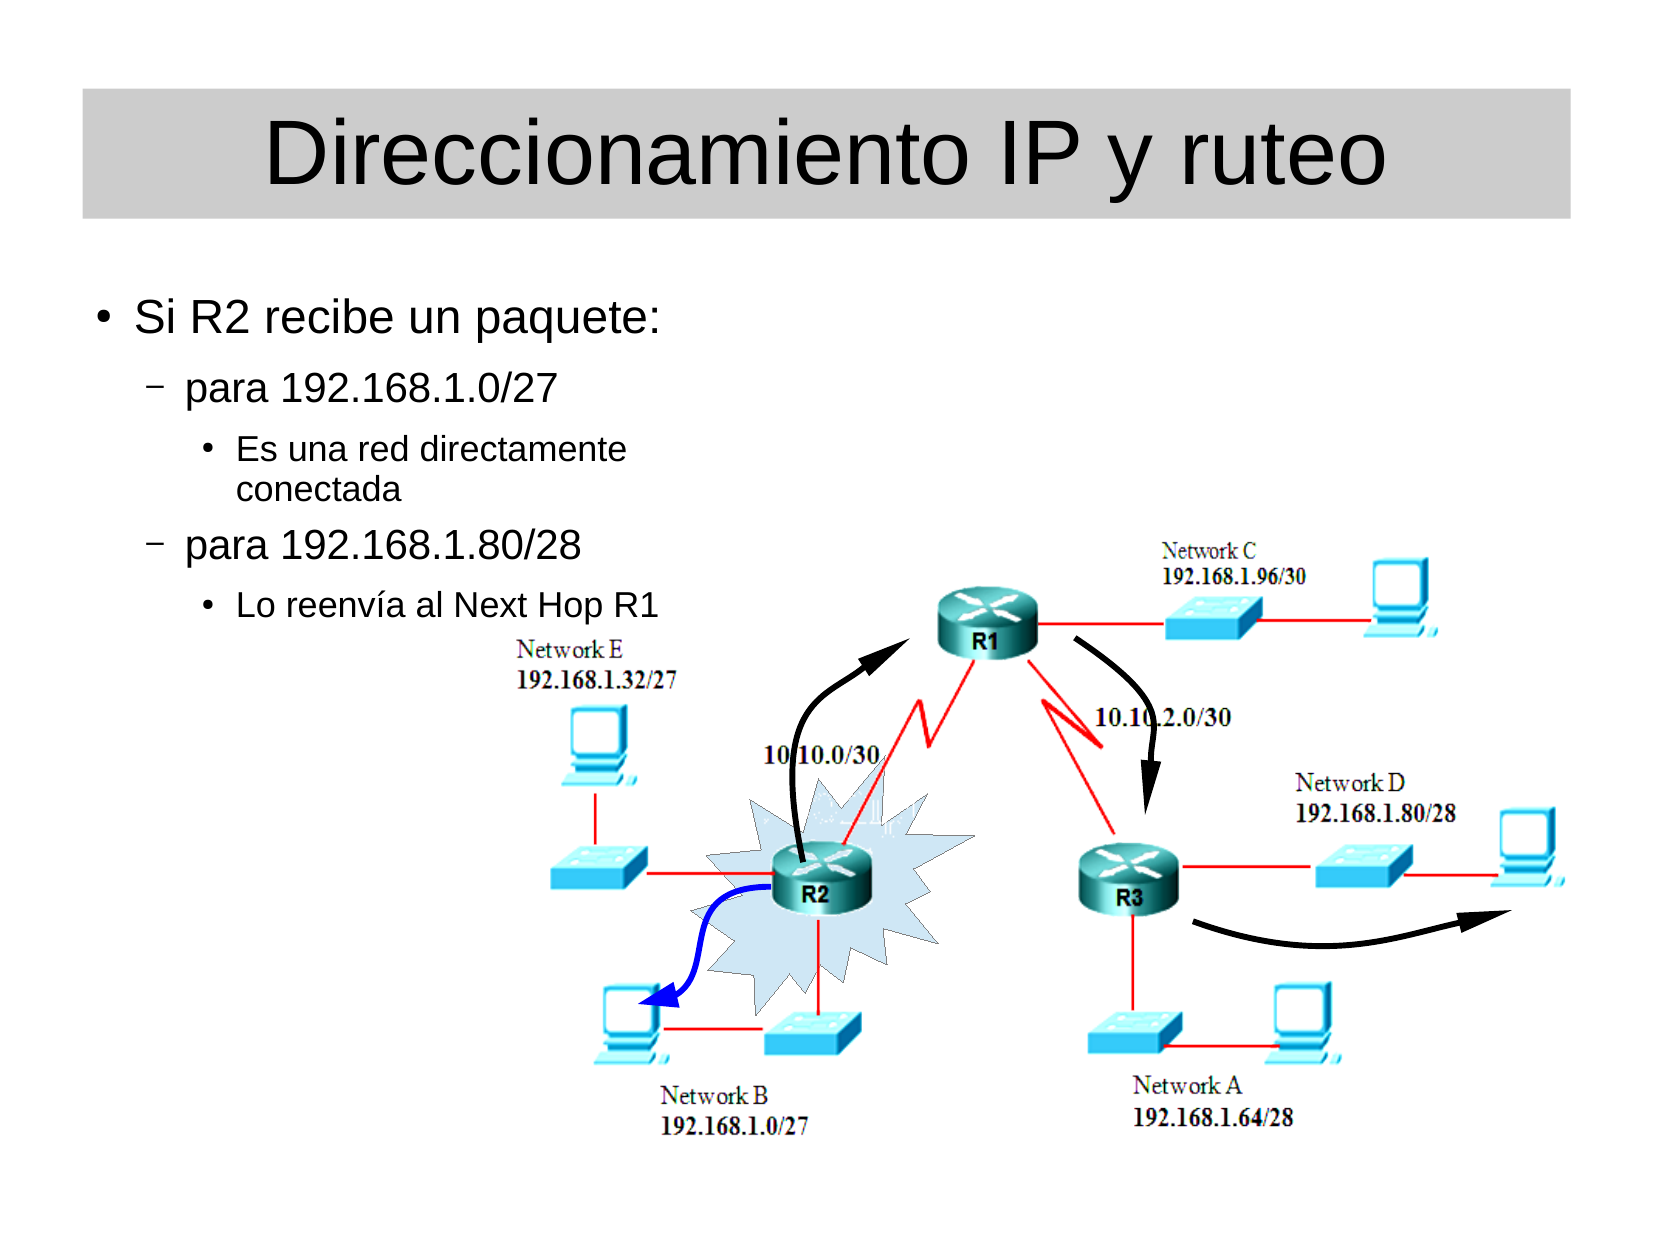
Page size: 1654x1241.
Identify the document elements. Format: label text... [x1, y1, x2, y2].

list Si R2 recibe un paquete: para 192.168.1.0/27 Es una red directamente conectada para 192.168.1.80/28 Lo reenvía al Next Hop R1 [82, 290, 793, 634]
title Direccionamiento IP y ruteo [82, 49, 1571, 257]
picture [498, 519, 1583, 1147]
